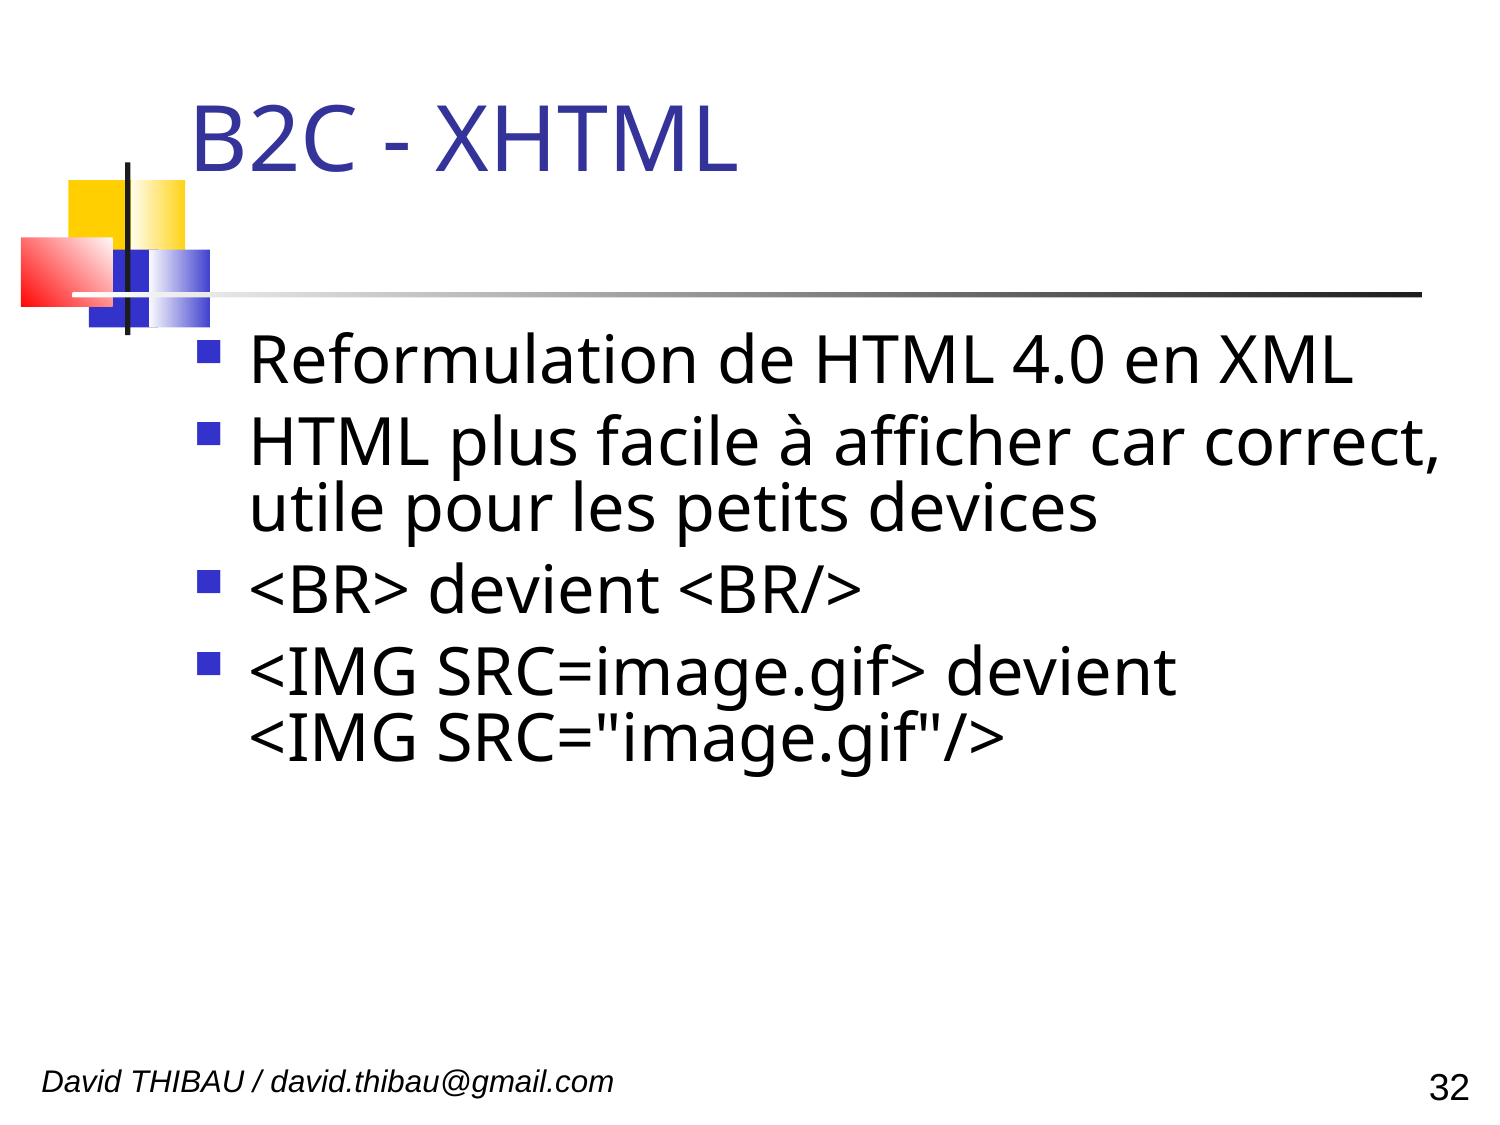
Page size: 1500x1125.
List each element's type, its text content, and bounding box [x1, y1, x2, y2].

title B2C - XHTML [188, 13, 1467, 275]
list Reformulation de HTML 4.0 en XML HTML plus facile à afficher car correct, utile pour les petits devices <BR> devient <BR/> <IMG SRC=image.gif> devient <IMG SRC="image.gif"/> [193, 330, 1469, 1047]
